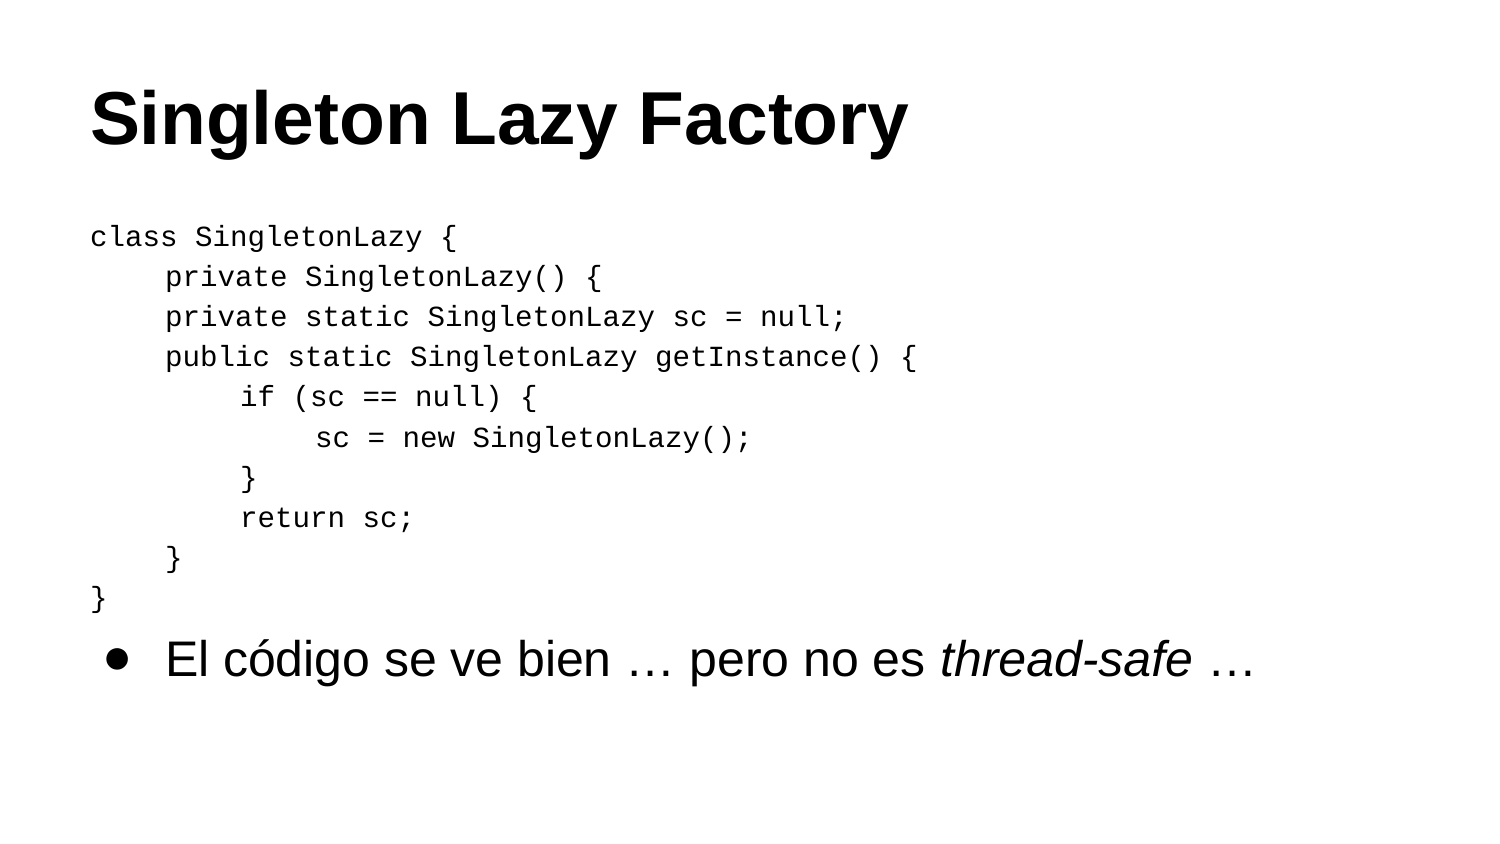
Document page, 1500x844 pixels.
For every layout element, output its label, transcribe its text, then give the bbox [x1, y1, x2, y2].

list class SingletonLazy { private SingletonLazy() { private static SingletonLazy sc = null; public static SingletonLazy getInstance() { if (sc == null) { sc = new SingletonLazy(); } return sc; } } El código se ve bien … pero no es thread-safe … [75, 196, 1425, 808]
title Singleton Lazy Factory [75, 33, 1425, 175]
